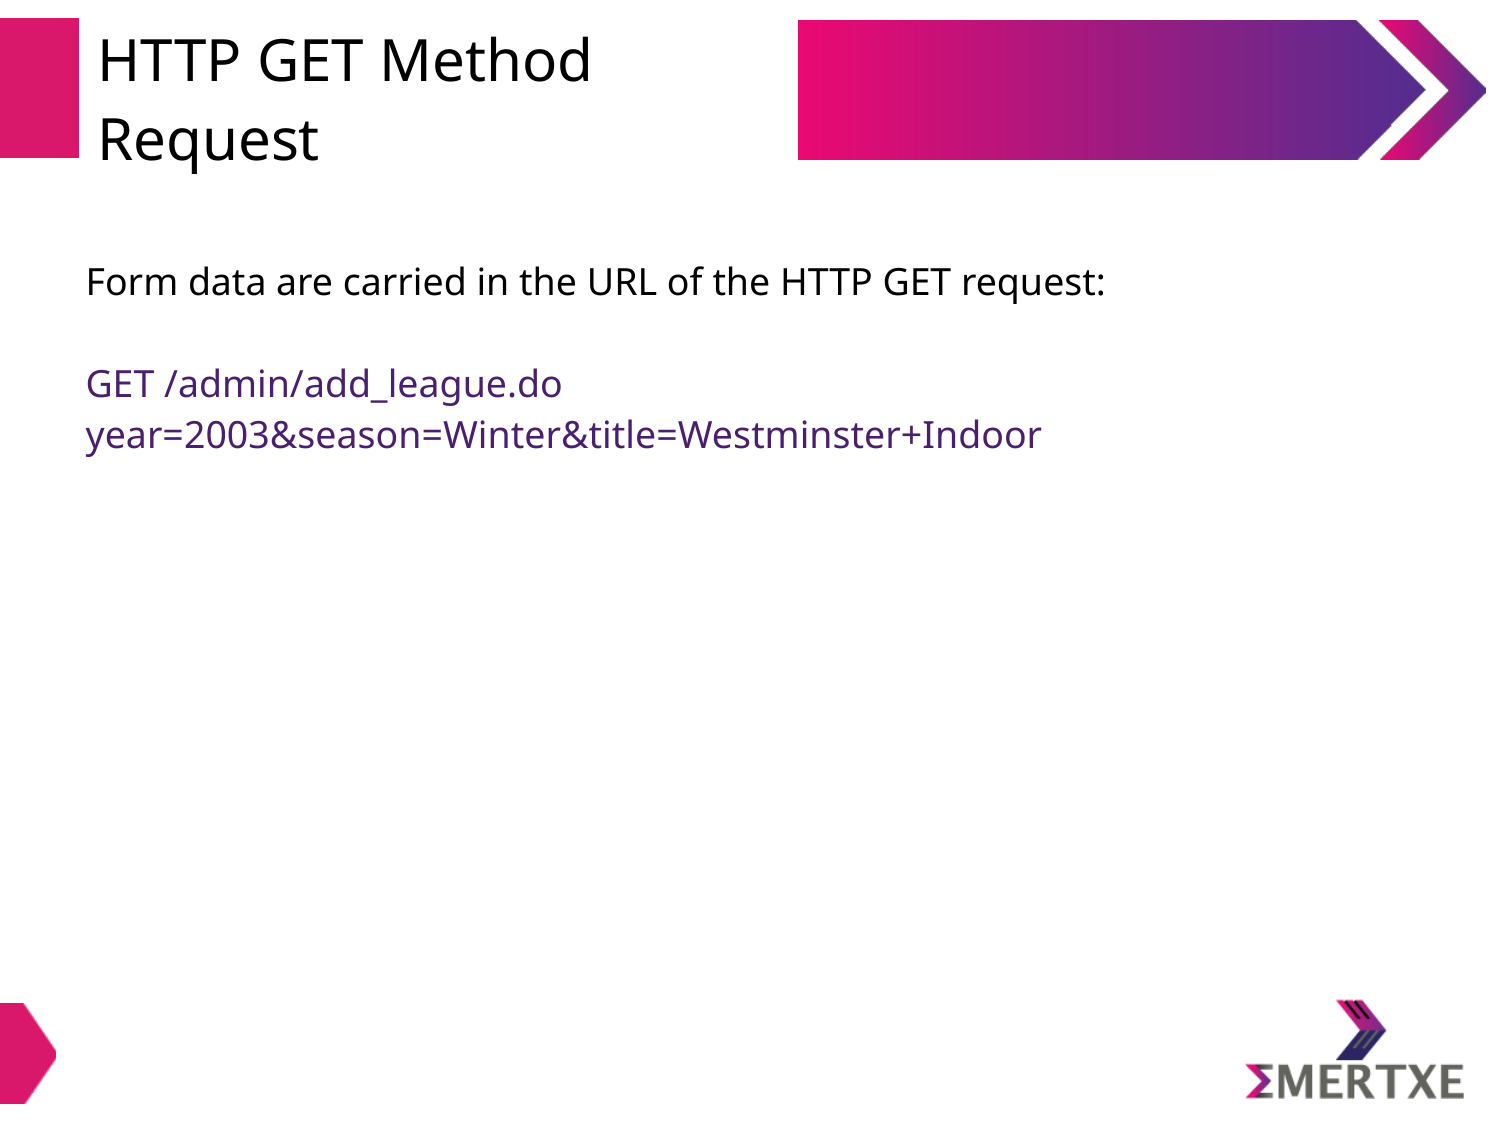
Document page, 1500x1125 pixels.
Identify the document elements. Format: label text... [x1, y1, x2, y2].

text_box HTTP GET Method Request [82, 11, 733, 163]
text_box Form data are carried in the URL of the HTTP GET request: GET /admin/add_league.do year=2003&season=Winter&title=Westminster+Indoor [70, 248, 1394, 439]
picture [1245, 996, 1465, 1099]
picture [798, 20, 1486, 160]
